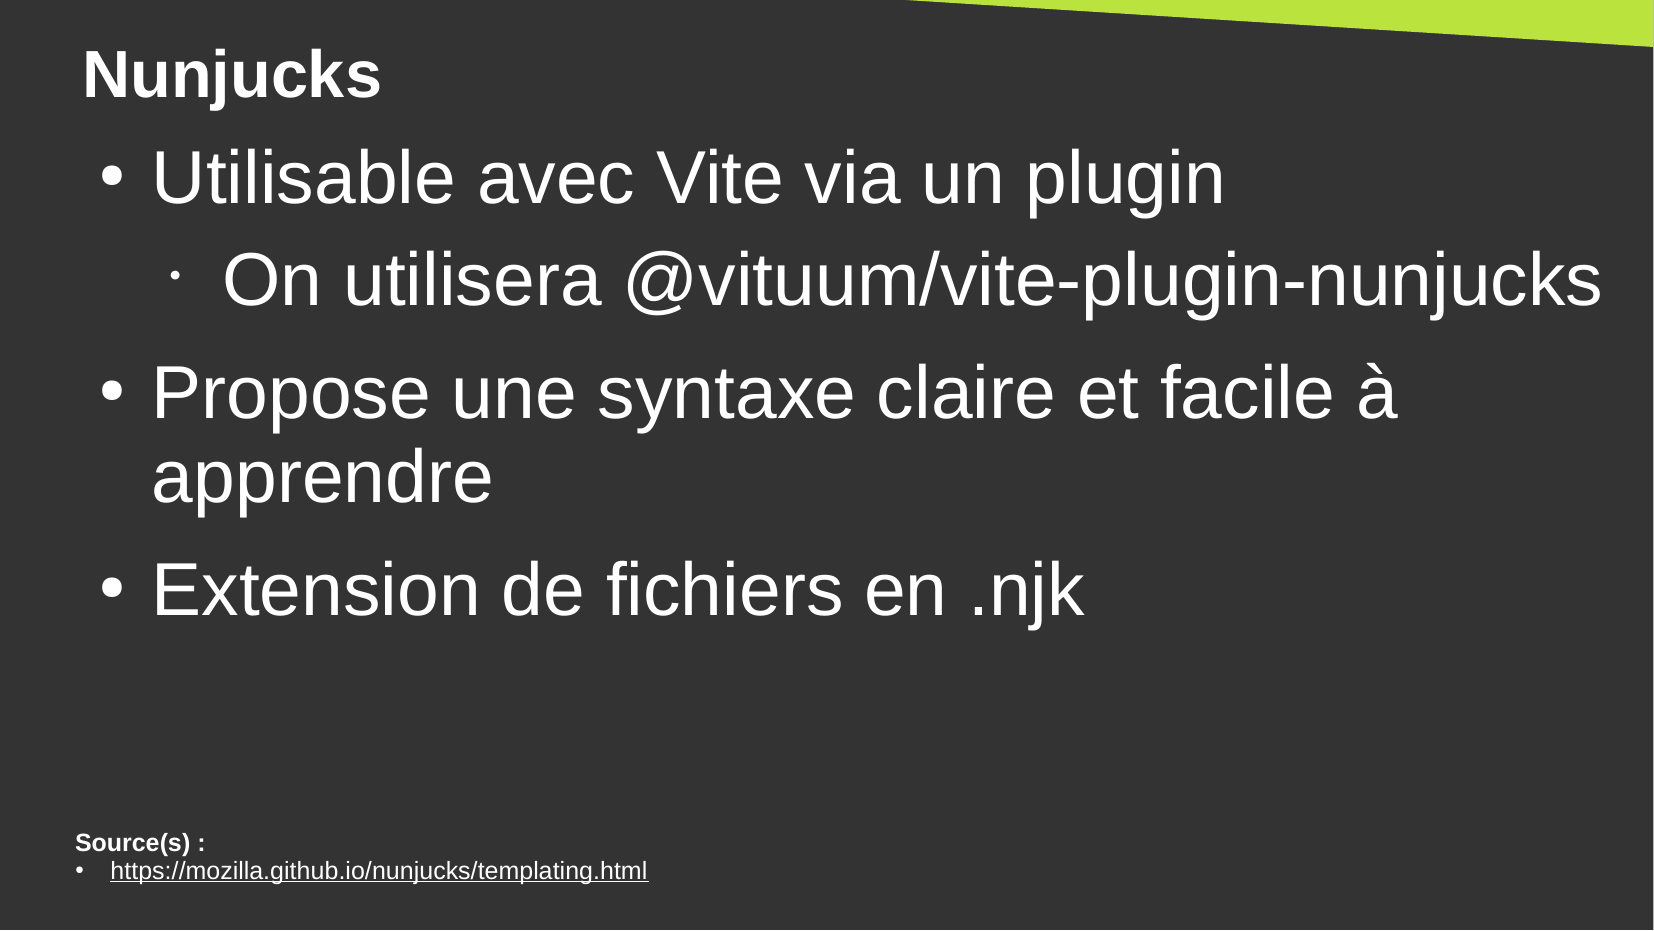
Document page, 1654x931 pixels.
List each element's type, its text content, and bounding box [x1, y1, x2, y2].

text_box [905, 0, 1654, 48]
list Utilisable avec Vite via un plugin On utilisera @vituum/vite-plugin-nunjucks Propose une syntaxe claire et facile à apprendre Extension de fichiers en .njk [80, 135, 1619, 650]
text_box Source(s) : https://mozilla.github.io/nunjucks/templating.html [60, 821, 1546, 931]
title Nunjucks [82, 37, 1571, 112]
